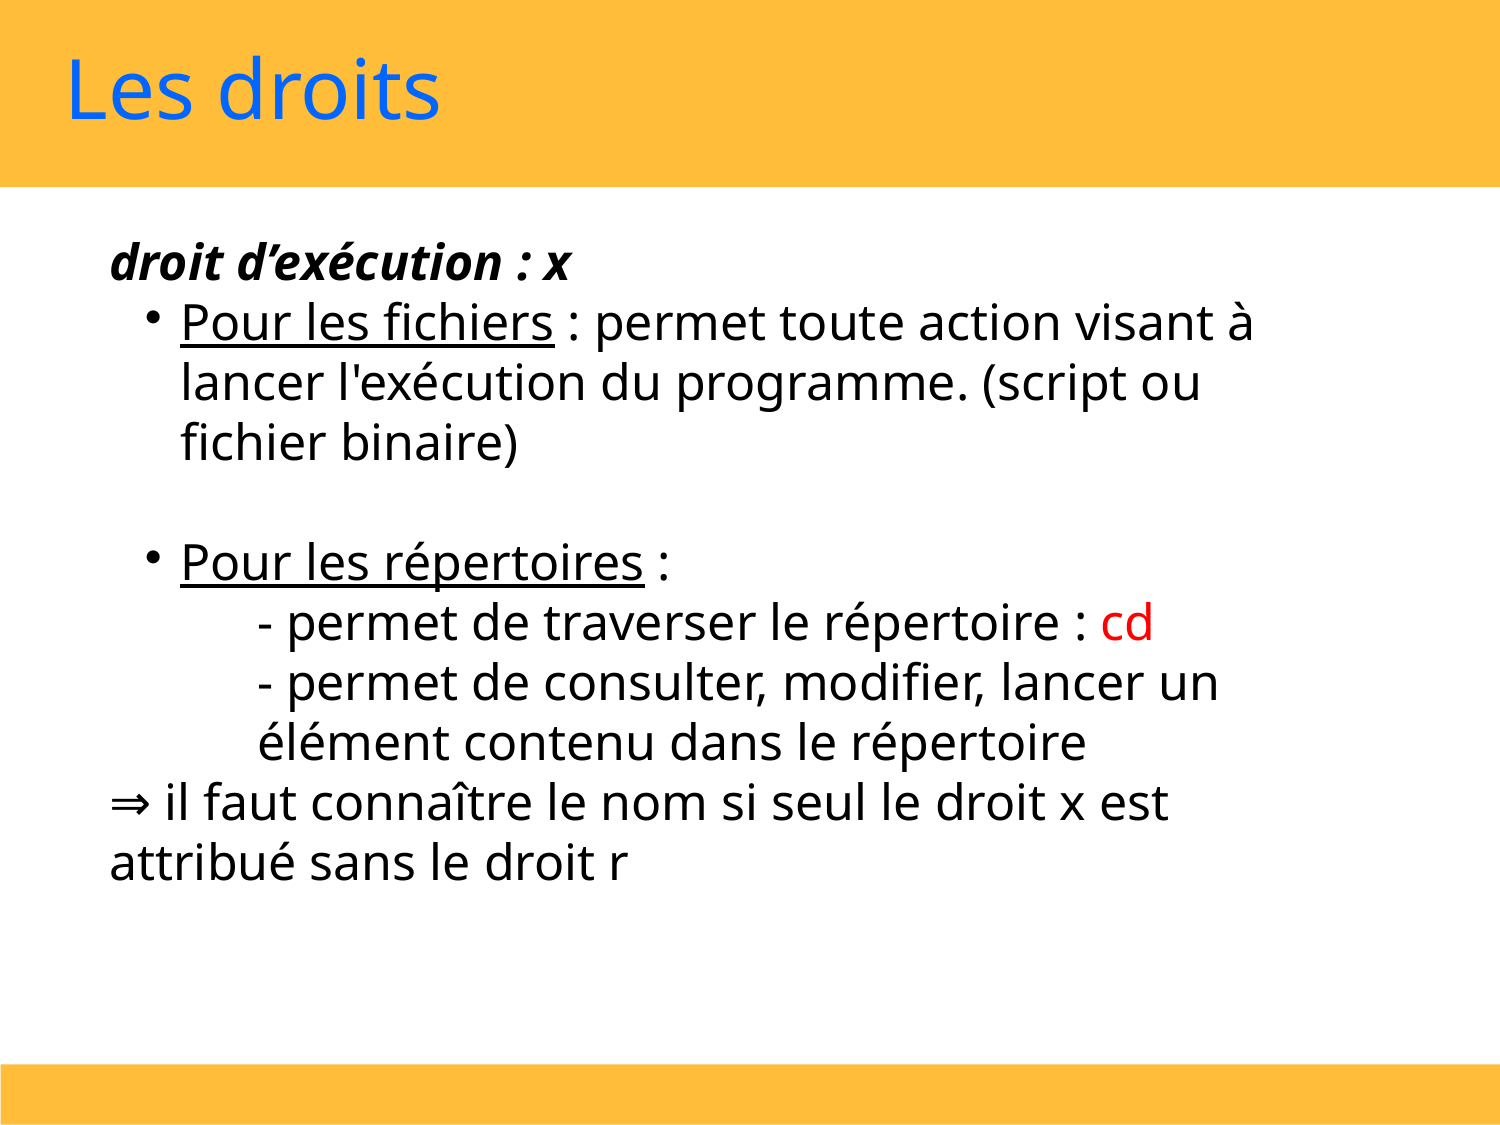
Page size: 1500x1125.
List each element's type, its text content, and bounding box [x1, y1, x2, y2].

text_box Les droits [49, 24, 1450, 148]
text_box droit d’exécution : x Pour les fichiers : permet toute action visant à lancer l'exécution du programme. (script ou fichier binaire) Pour les répertoires : - permet de traverser le répertoire : cd - permet de consulter, modifier, lancer un élément contenu dans le répertoire ⇒ il faut connaître le nom si seul le droit x est attribué sans le droit r [94, 222, 1370, 898]
